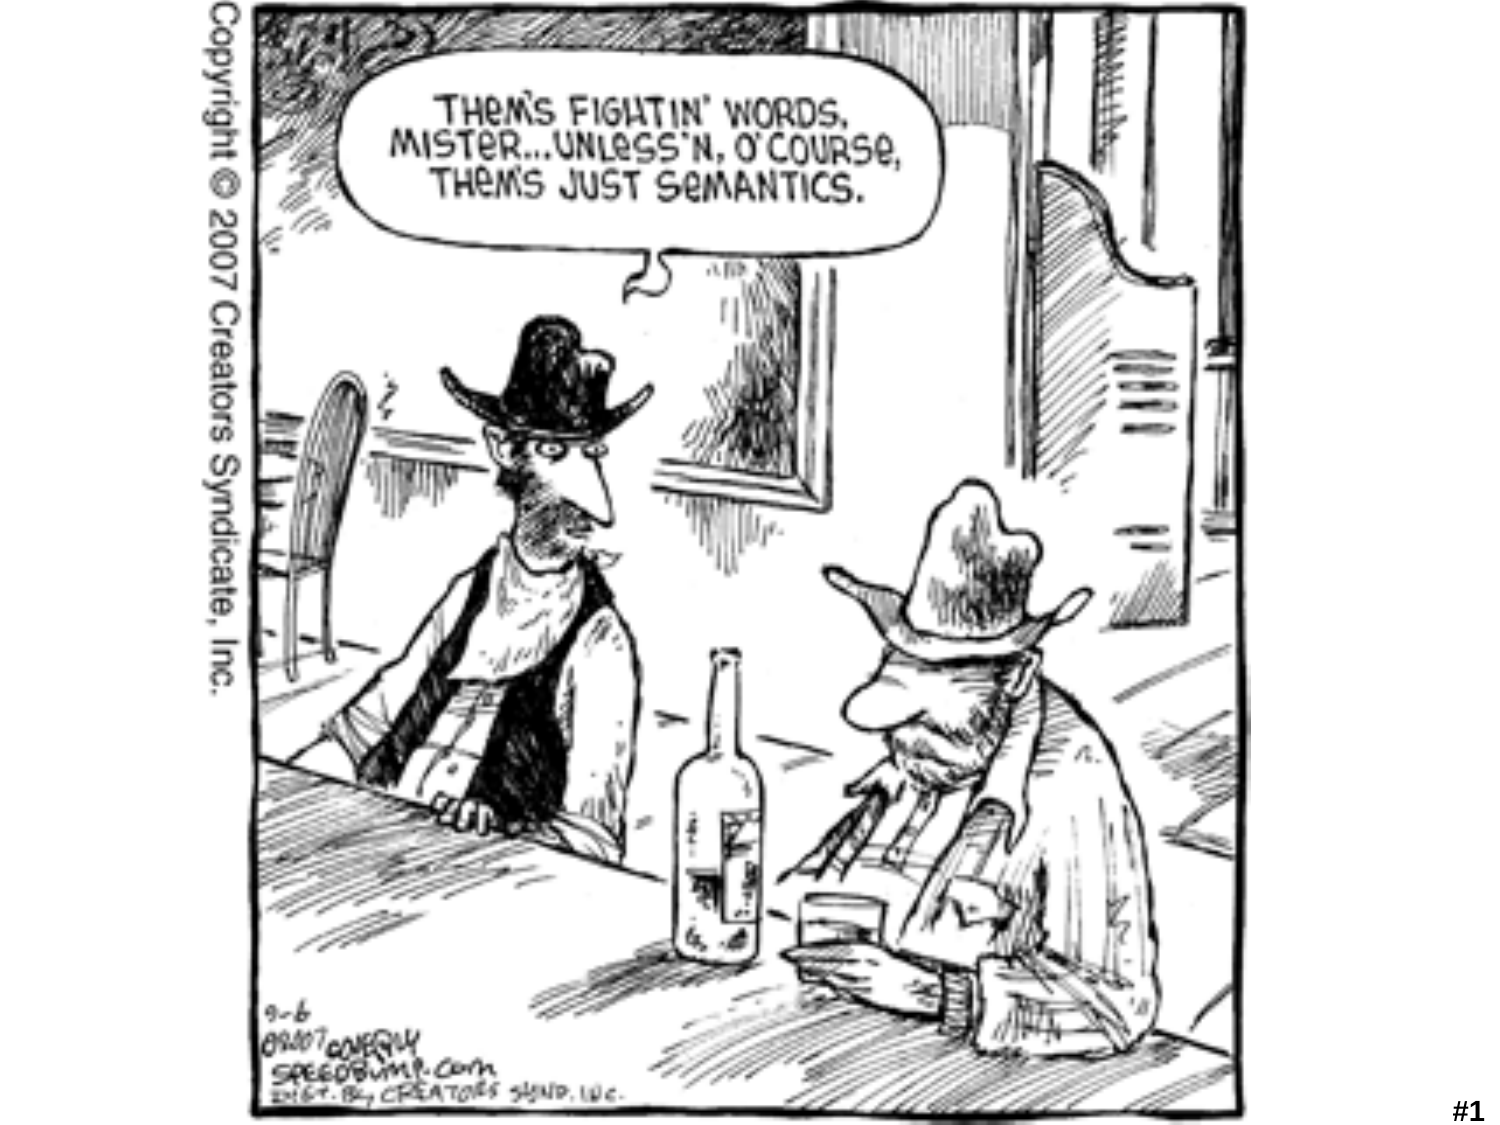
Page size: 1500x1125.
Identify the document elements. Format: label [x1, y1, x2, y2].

picture [200, 0, 1251, 1125]
